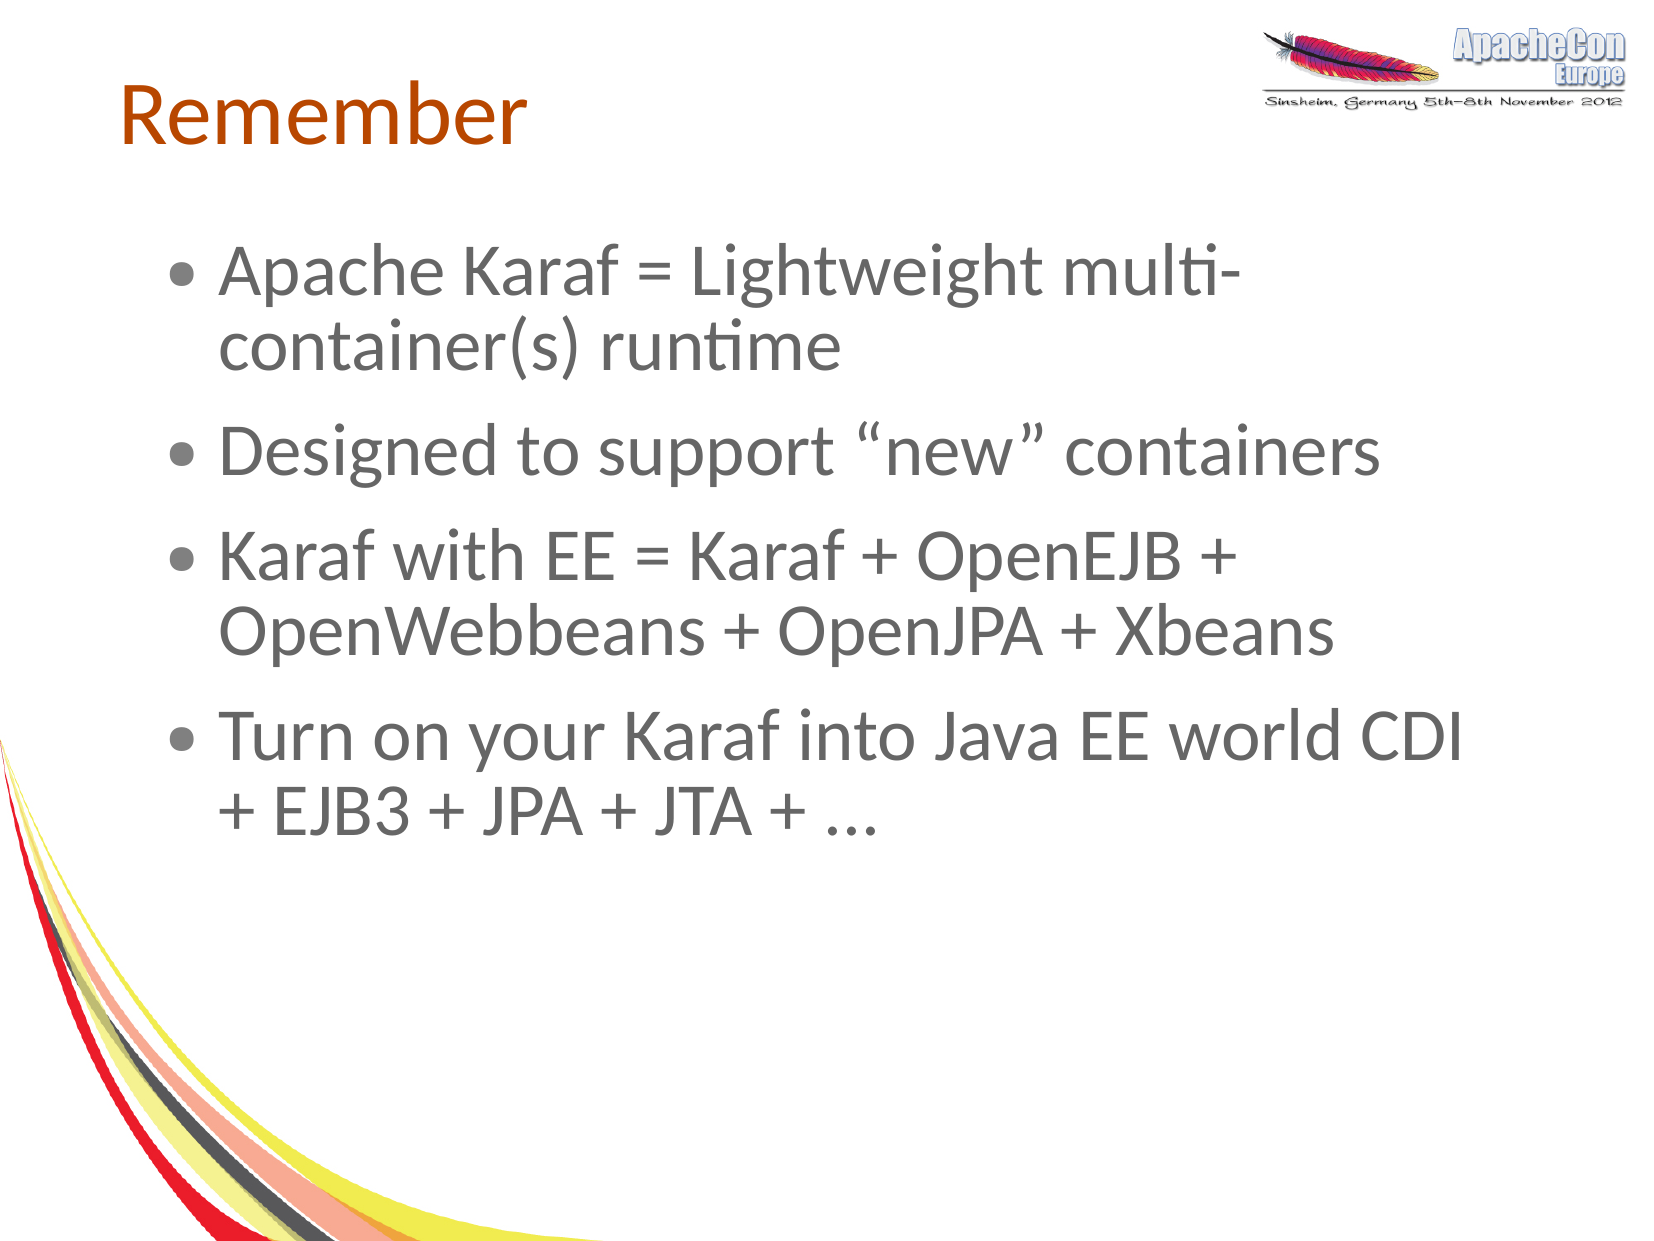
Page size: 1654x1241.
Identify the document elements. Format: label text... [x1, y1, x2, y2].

title Remember [59, 65, 1418, 178]
picture [0, 0, 1654, 1241]
list Apache Karaf = Lightweight multi-container(s) runtime Designed to support “new” containers Karaf with EE = Karaf + OpenEJB + OpenWebbeans + OpenJPA + Xbeans Turn on your Karaf into Java EE world CDI + EJB3 + JPA + JTA + ... [147, 239, 1506, 972]
